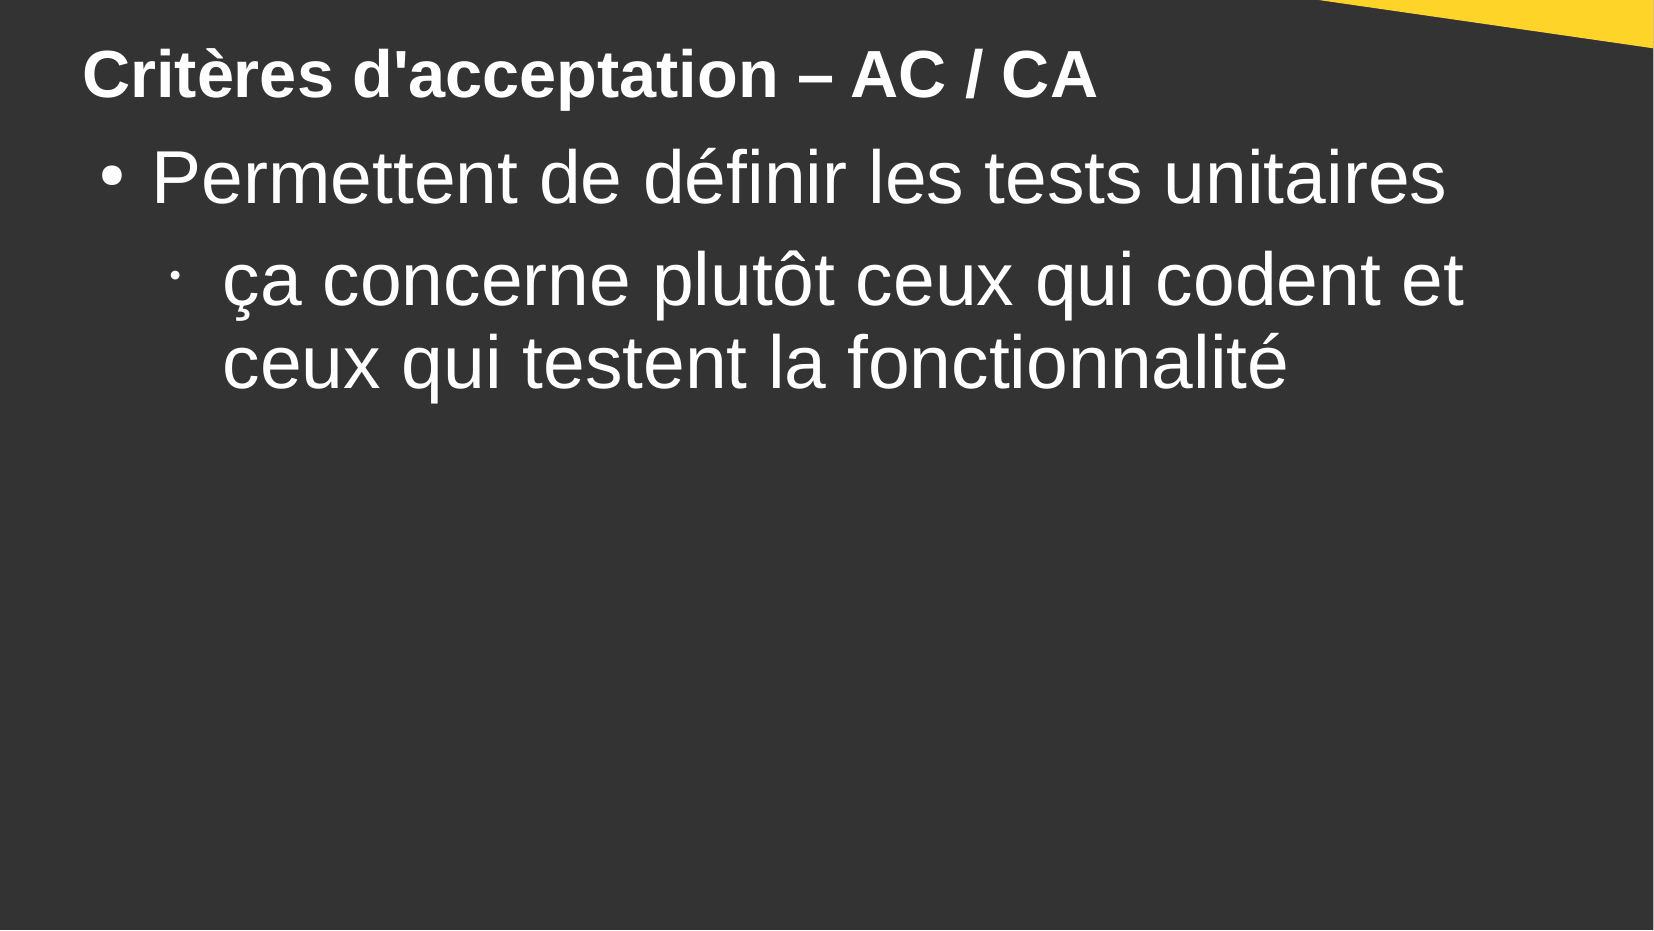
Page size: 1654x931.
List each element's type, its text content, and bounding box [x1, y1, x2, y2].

title Critères d'acceptation – AC / CA [82, 37, 1571, 122]
text_box [1318, 0, 1654, 49]
list Permettent de définir les tests unitaires ça concerne plutôt ceux qui codent et ceux qui testent la fonctionnalité [80, 135, 1620, 777]
